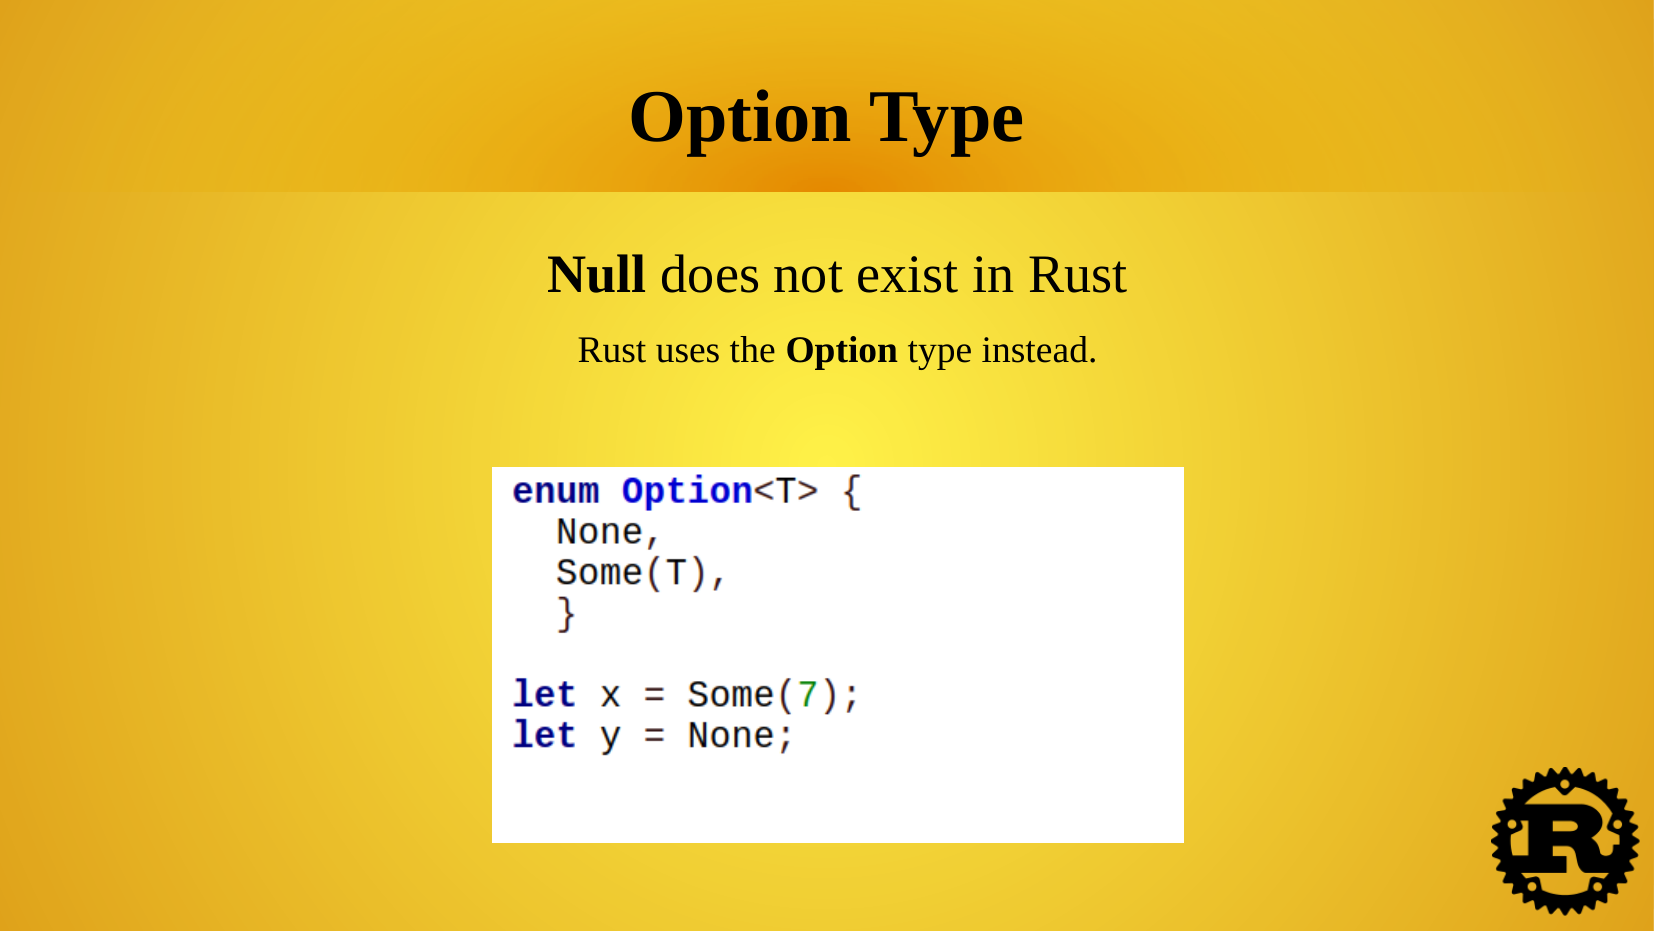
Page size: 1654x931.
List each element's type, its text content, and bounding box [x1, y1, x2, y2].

picture [1491, 767, 1642, 918]
picture [492, 467, 1184, 843]
text_box Null does not exist in Rust Rust uses the Option type instead. [246, 188, 1430, 368]
title Option Type [82, 67, 1571, 158]
